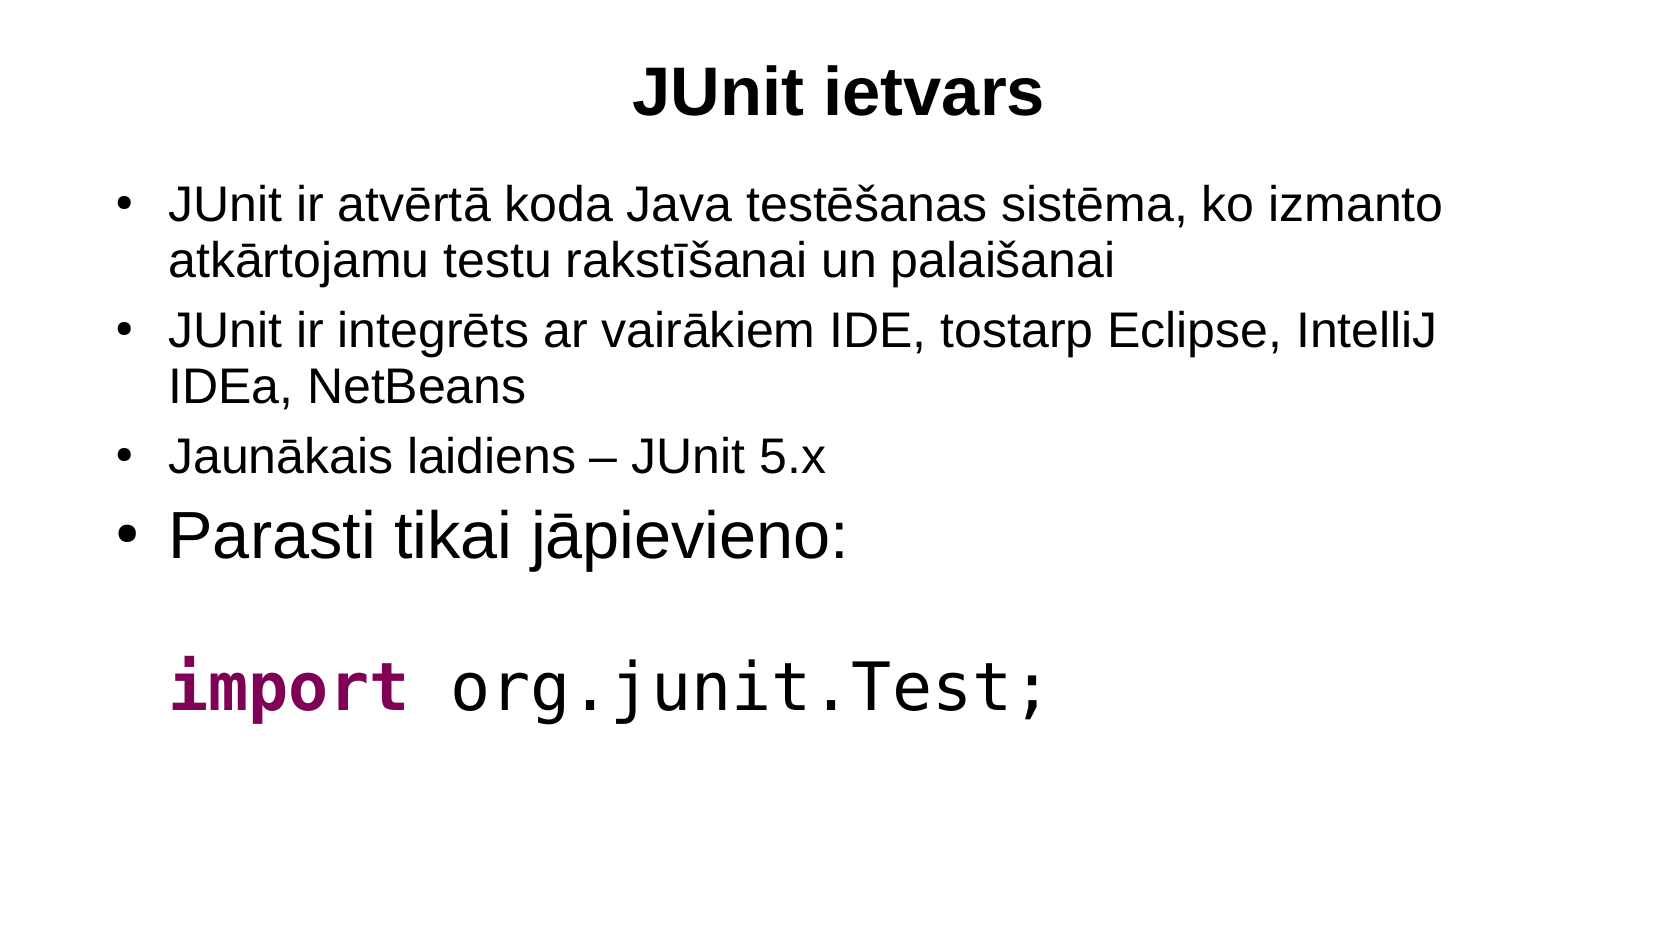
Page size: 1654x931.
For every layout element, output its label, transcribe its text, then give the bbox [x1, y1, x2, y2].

title JUnit ietvars [82, 37, 1571, 147]
list JUnit ir atvērtā koda Java testēšanas sistēma, ko izmanto atkārtojamu testu rakstīšanai un palaišanai JUnit ir integrēts ar vairākiem IDE, tostarp Eclipse, IntelliJ IDEa, NetBeans Jaunākais laidiens – JUnit 5.x Parasti tikai jāpievieno: import org.junit.Test; [82, 168, 1538, 889]
